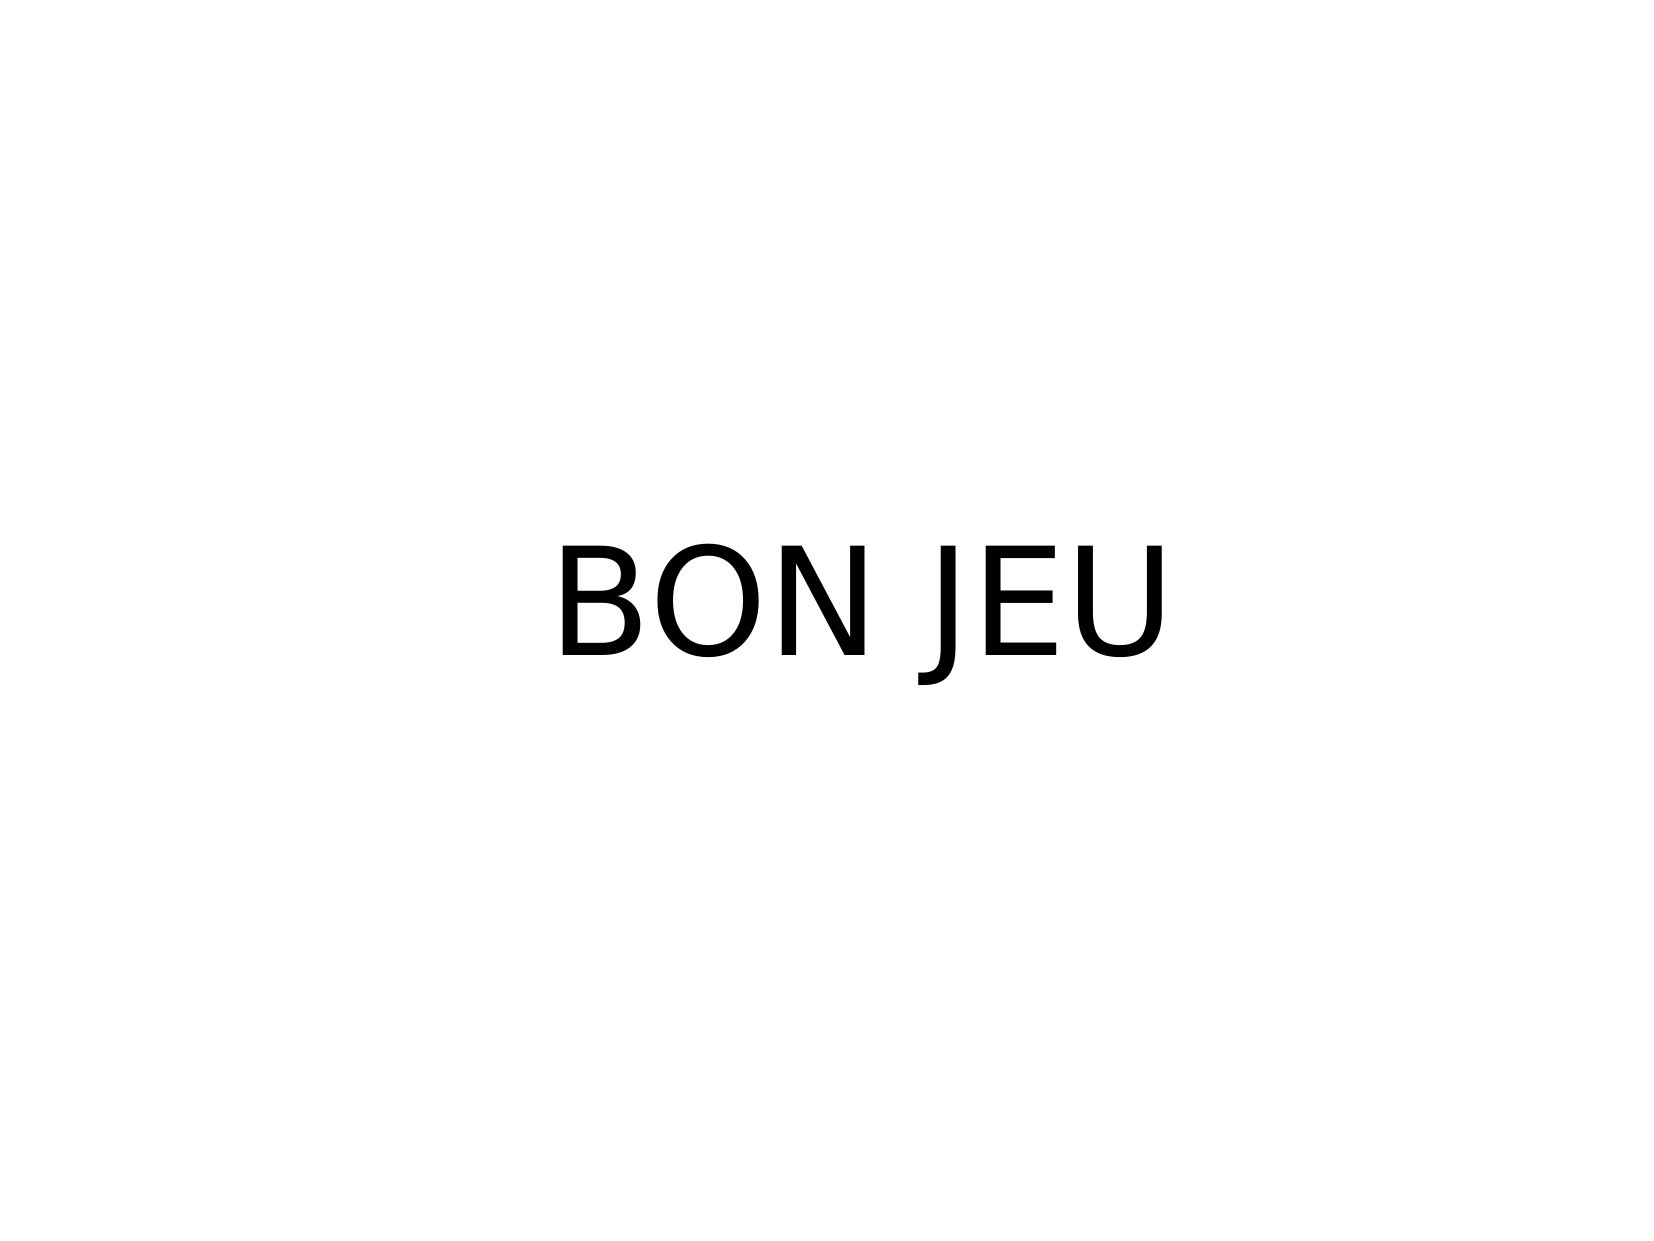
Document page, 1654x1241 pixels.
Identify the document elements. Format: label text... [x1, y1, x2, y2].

list BON JEU [114, 302, 1539, 1033]
